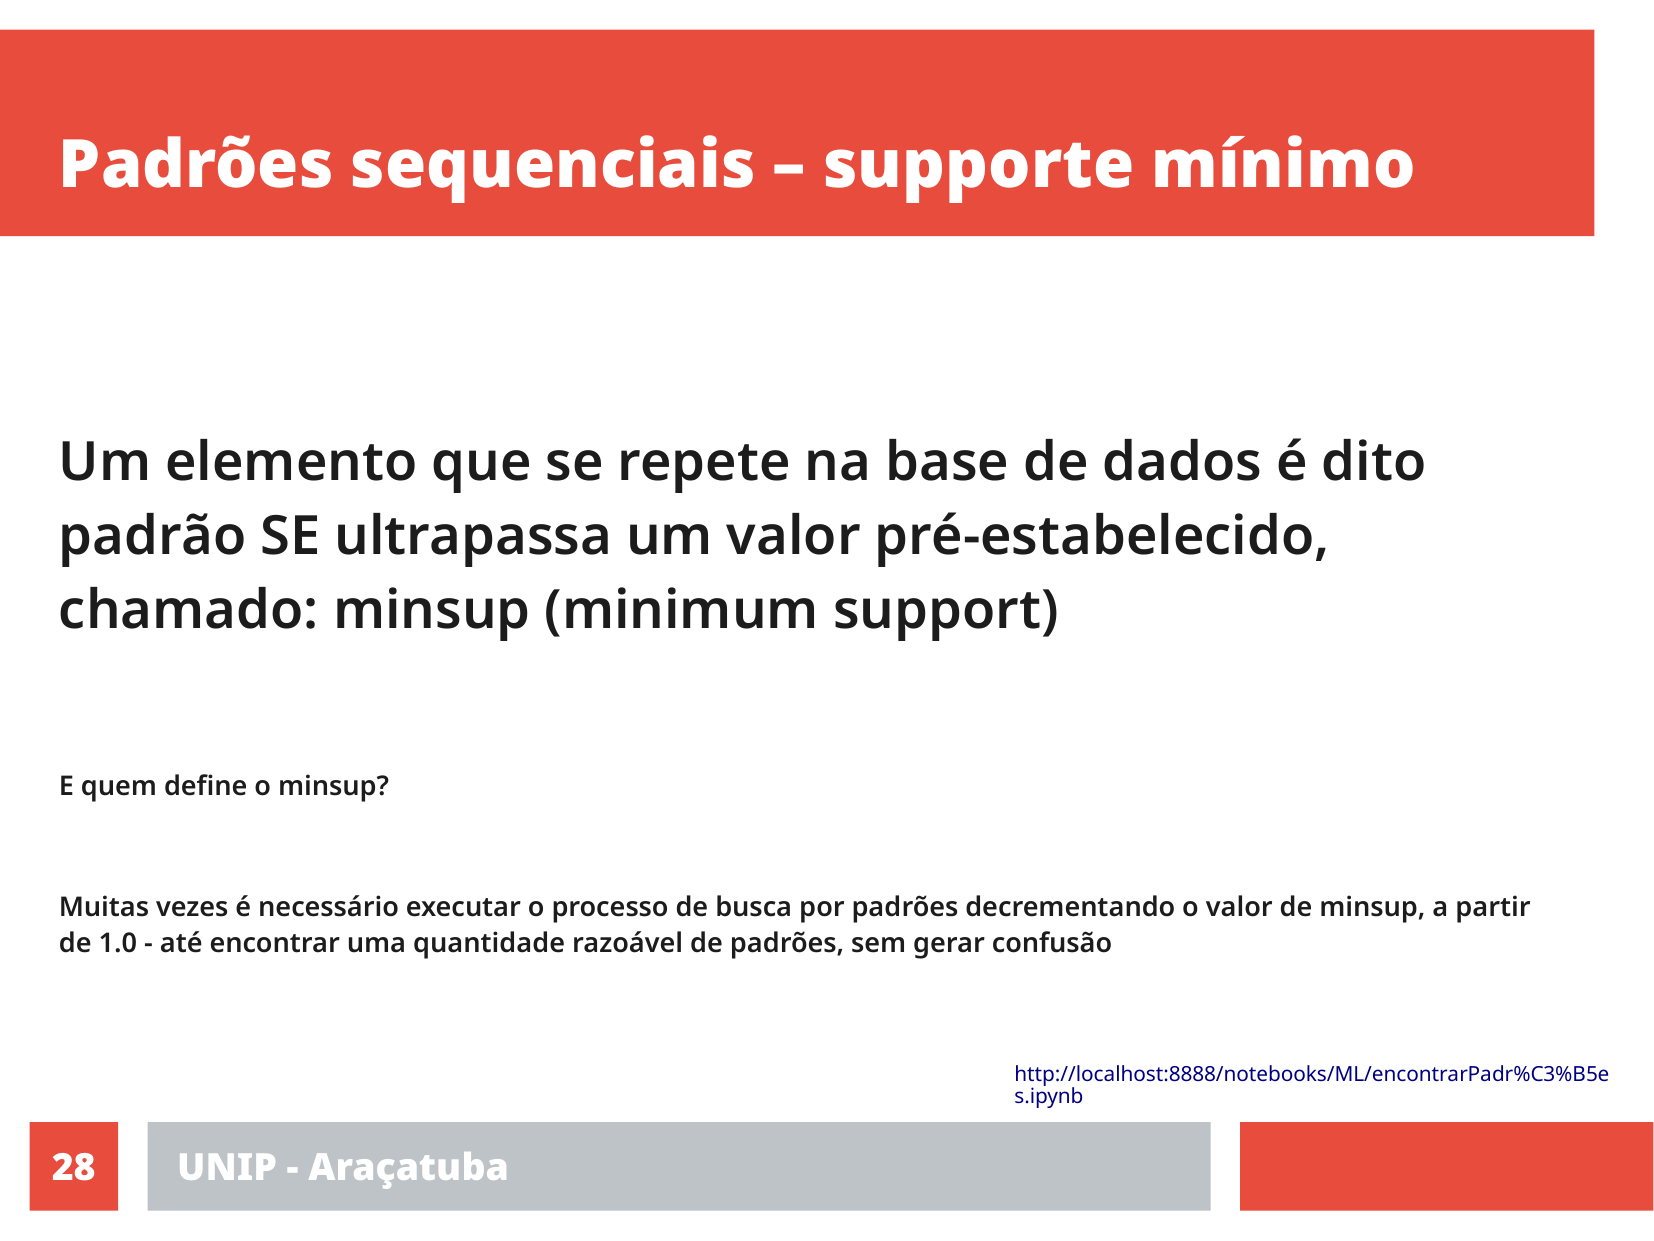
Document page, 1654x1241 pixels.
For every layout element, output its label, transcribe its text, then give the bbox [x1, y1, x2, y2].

title Padrões sequenciais – supporte mínimo [59, 59, 1595, 207]
text_box http://localhost:8888/notebooks/ML/encontrarPadr%C3%B5es.ipynb [999, 1051, 1626, 1093]
list Um elemento que se repete na base de dados é dito padrão SE ultrapassa um valor pré-estabelecido, chamado: minsup (minimum support) E quem define o minsup? Muitas vezes é necessário executar o processo de busca por padrões decrementando o valor de minsup, a partir de 1.0 - até encontrar uma quantidade razoável de padrões, sem gerar confusão [59, 324, 1565, 1093]
